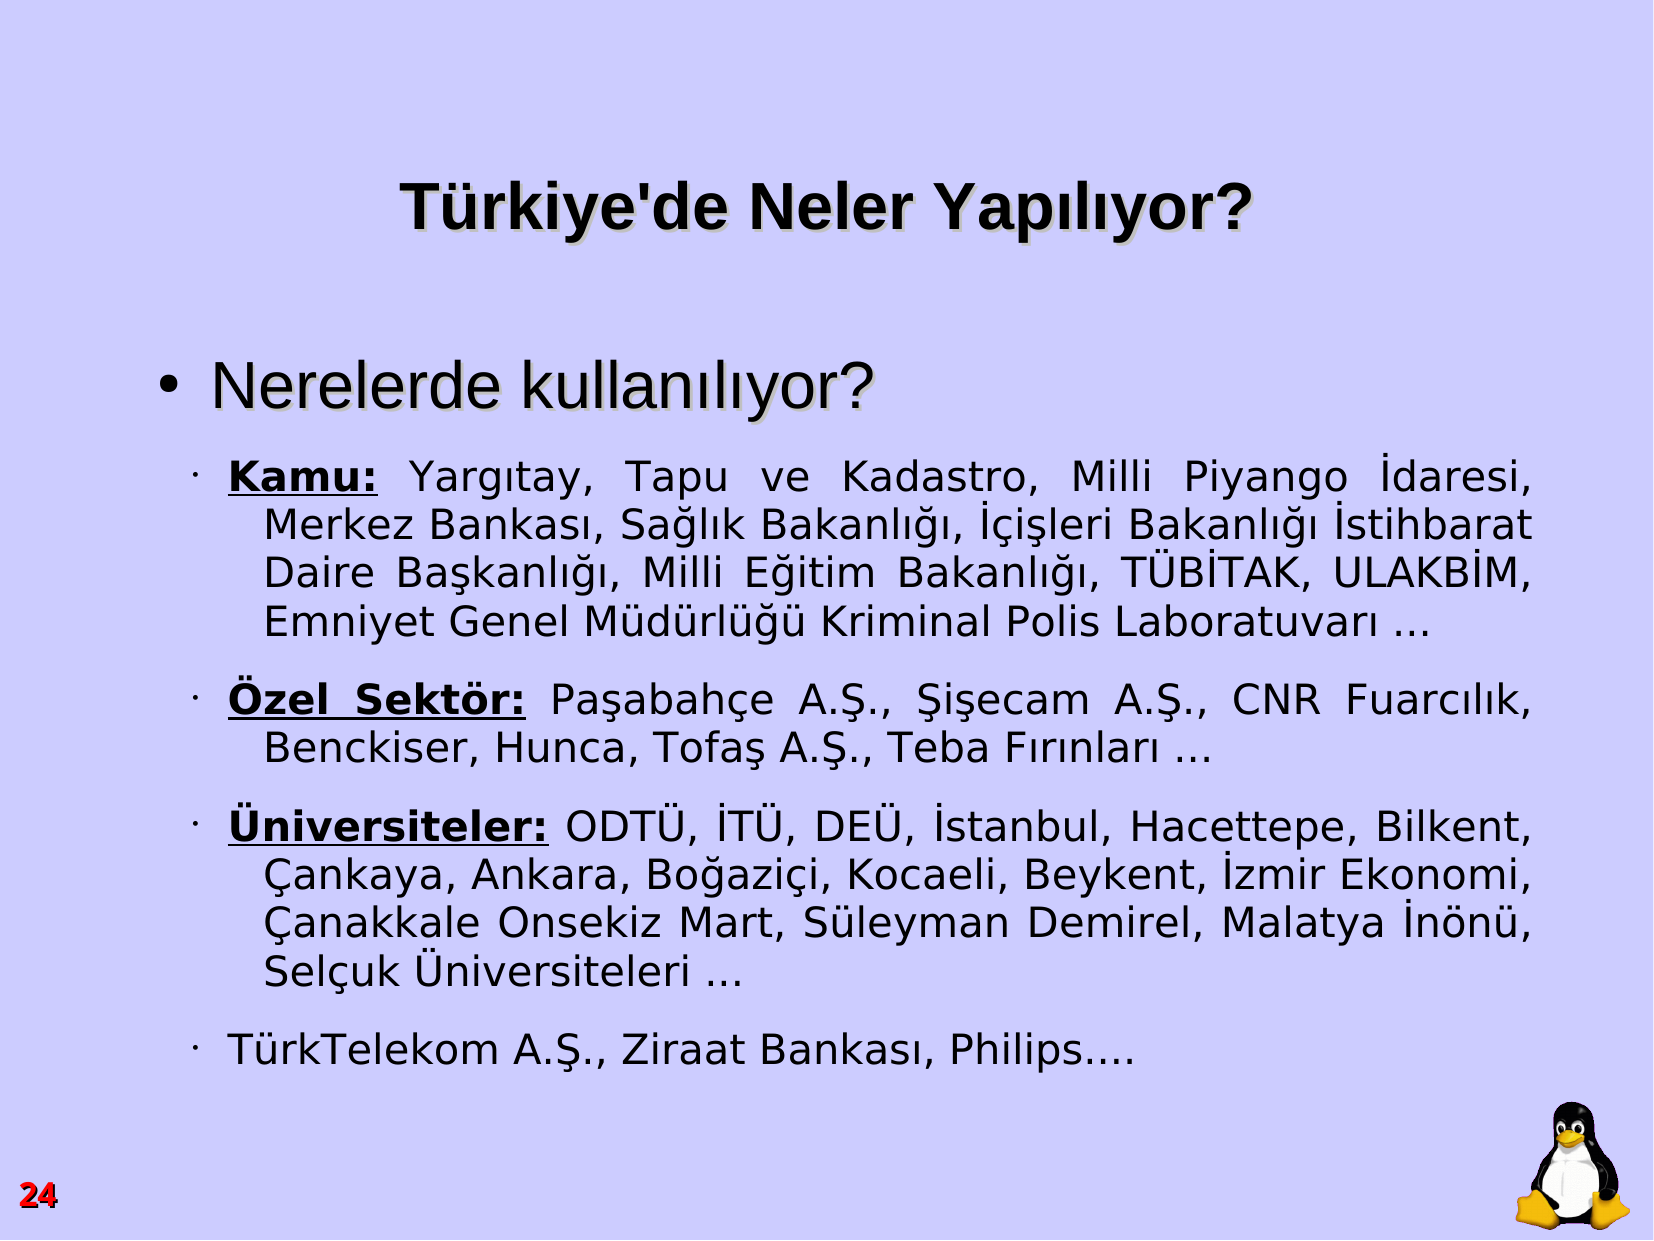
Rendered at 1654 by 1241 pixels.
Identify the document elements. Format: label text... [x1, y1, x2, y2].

list Nerelerde kullanılıyor? Kamu: Yargıtay, Tapu ve Kadastro, Milli Piyango İdaresi, Merkez Bankası, Sağlık Bakanlığı, İçişleri Bakanlığı İstihbarat Daire Başkanlığı, Milli Eğitim Bakanlığı, TÜBİTAK, ULAKBİM, Emniyet Genel Müdürlüğü Kriminal Polis Laboratuvarı ... Özel Sektör: Paşabahçe A.Ş., Şişecam A.Ş., CNR Fuarcılık, Benckiser, Hunca, Tofaş A.Ş., Teba Fırınları ... Üniversiteler: ODTÜ, İTÜ, DEÜ, İstanbul, Hacettepe, Bilkent, Çankaya, Ankara, Boğaziçi, Kocaeli, Beykent, İzmir Ekonomi, Çanakkale Onsekiz Mart, Süleyman Demirel, Malatya İnönü, Selçuk Üniversiteleri ... TürkTelekom A.Ş., Ziraat Bankası, Philips.... [121, 348, 1534, 1130]
picture [1504, 1086, 1654, 1241]
title Türkiye'de Neler Yapılıyor? [121, 102, 1534, 310]
